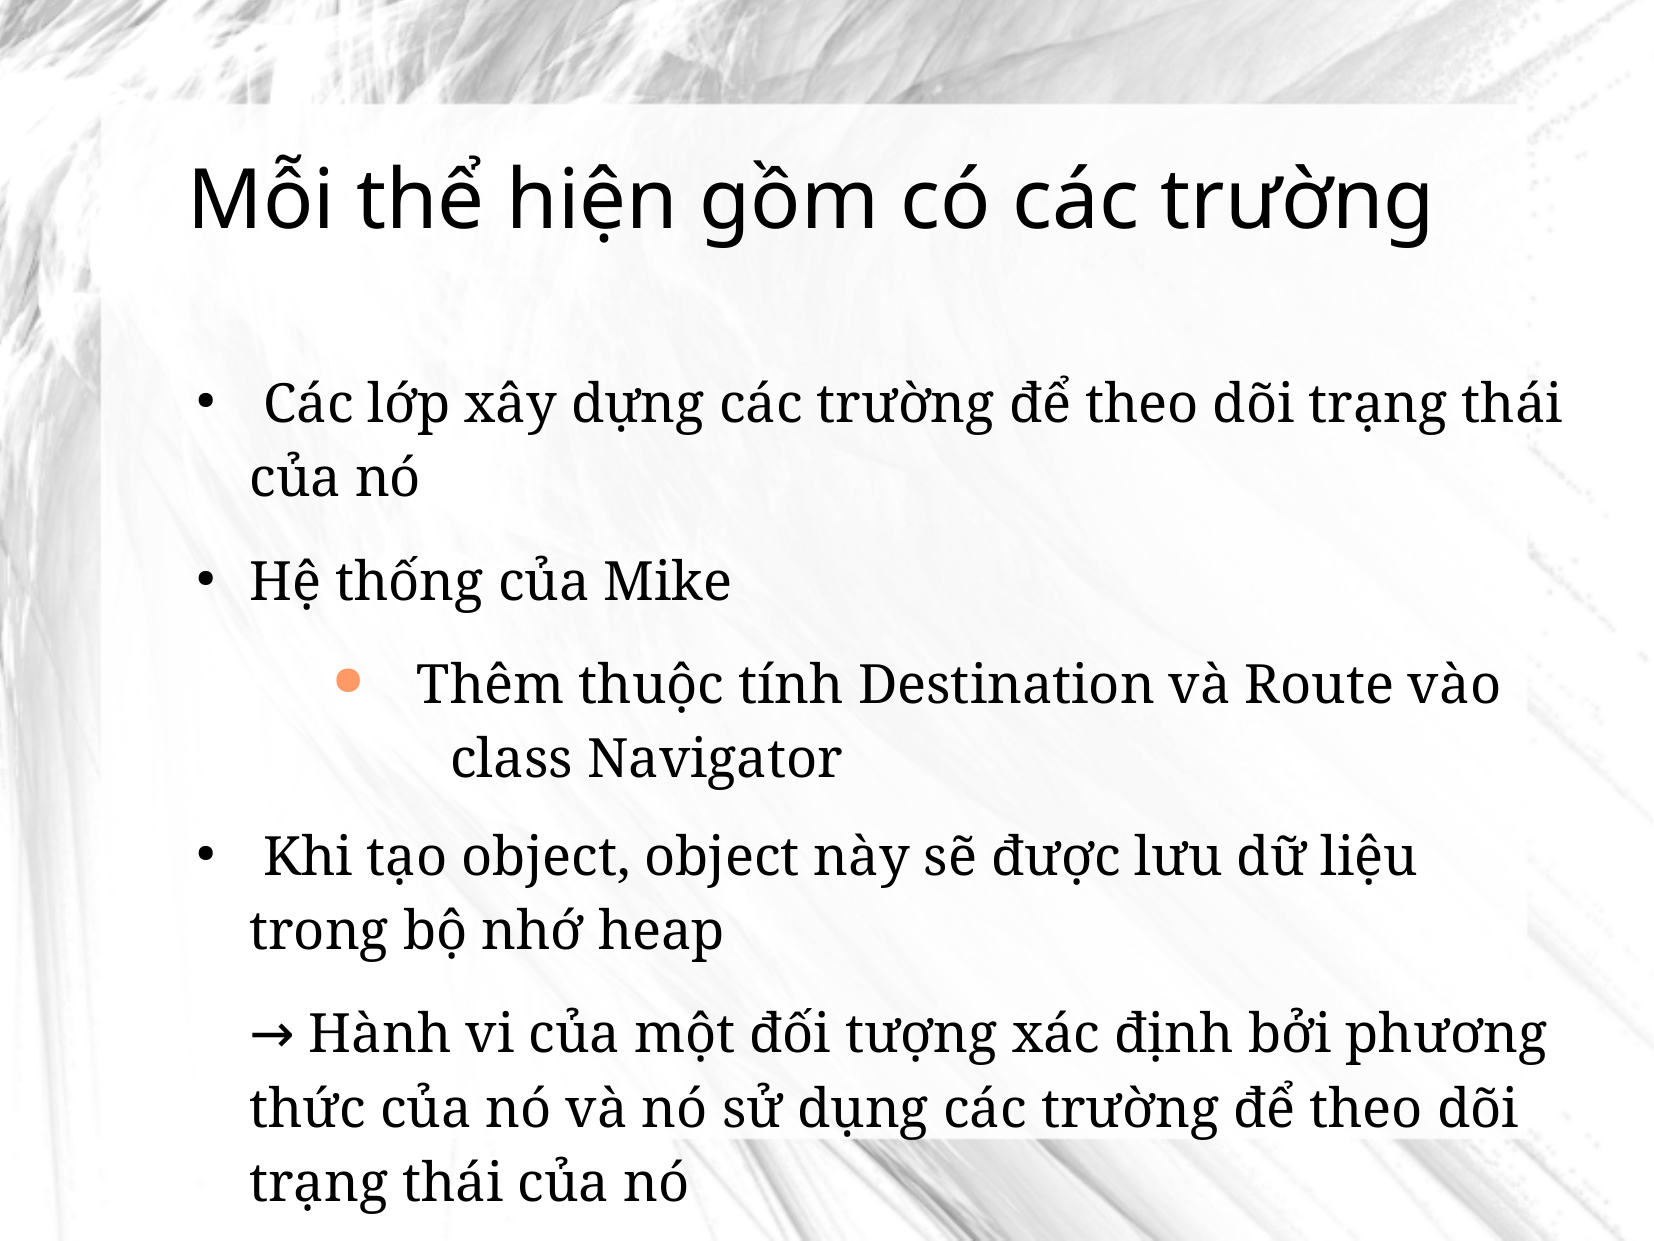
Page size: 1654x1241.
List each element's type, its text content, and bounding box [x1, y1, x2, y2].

picture [0, 0, 1654, 1241]
title Mỗi thể hiện gồm có các trường [118, 112, 1506, 281]
list Các lớp xây dựng các trường để theo dõi trạng thái của nó Hệ thống của Mike Thêm thuộc tính Destination và Route vào class Navigator Khi tạo object, object này sẽ được lưu dữ liệu trong bộ nhớ heap → Hành vi của một đối tượng xác định bởi phương thức của nó và nó sử dụng các trường để theo dõi trạng thái của nó [178, 364, 1570, 1147]
